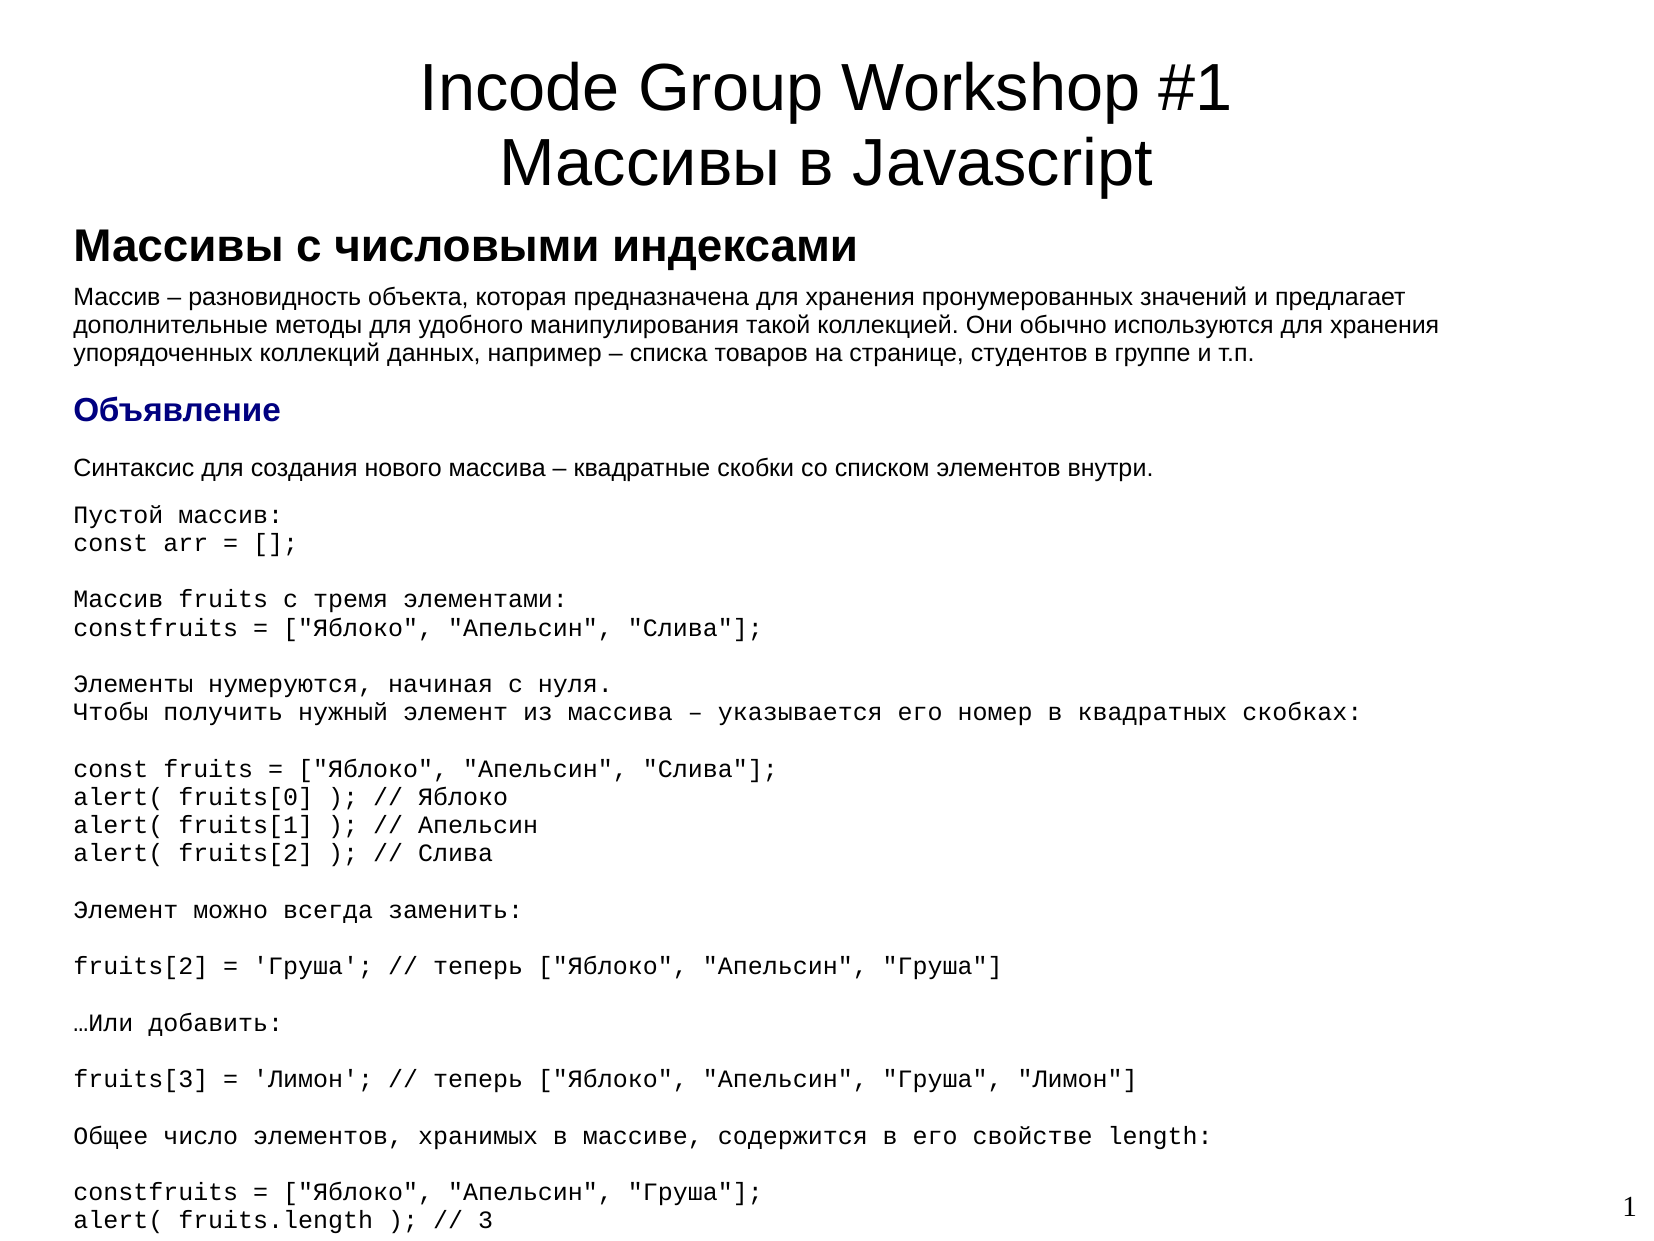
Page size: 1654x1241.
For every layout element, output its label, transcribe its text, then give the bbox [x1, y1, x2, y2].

title Incode Group Workshop #1 Массивы в Javascript [82, 49, 1571, 201]
text_box Массивы с числовыми индексами Массив – разновидность объекта, которая предназначена для хранения пронумерованных значений и предлагает дополнительные методы для удобного манипулирования такой коллекцией. Они обычно используются для хранения упорядоченных коллекций данных, например – списка товаров на странице, студентов в группе и т.п. Объявление Синтаксис для создания нового массива – квадратные скобки со списком элементов внутри. Пустой массив: const arr = []; Массив fruits с тремя элементами: constfruits = ["Яблоко", "Апельсин", "Слива"]; Элементы нумеруются, начиная с нуля. Чтобы получить нужный элемент из массива – указывается его номер в квадратных скобках: const fruits = ["Яблоко", "Апельсин", "Слива"]; alert( fruits[0] ); // Яблоко alert( fruits[1] ); // Апельсин alert( fruits[2] ); // Слива Элемент можно всегда заменить: fruits[2] = 'Груша'; // теперь ["Яблоко", "Апельсин", "Груша"] …Или добавить: fruits[3] = 'Лимон'; // теперь ["Яблоко", "Апельсин", "Груша", "Лимон"] Общее число элементов, хранимых в массиве, содержится в его свойстве length: constfruits = ["Яблоко", "Апельсин", "Груша"]; alert( fruits.length ); // 3 [58, 212, 1571, 1241]
